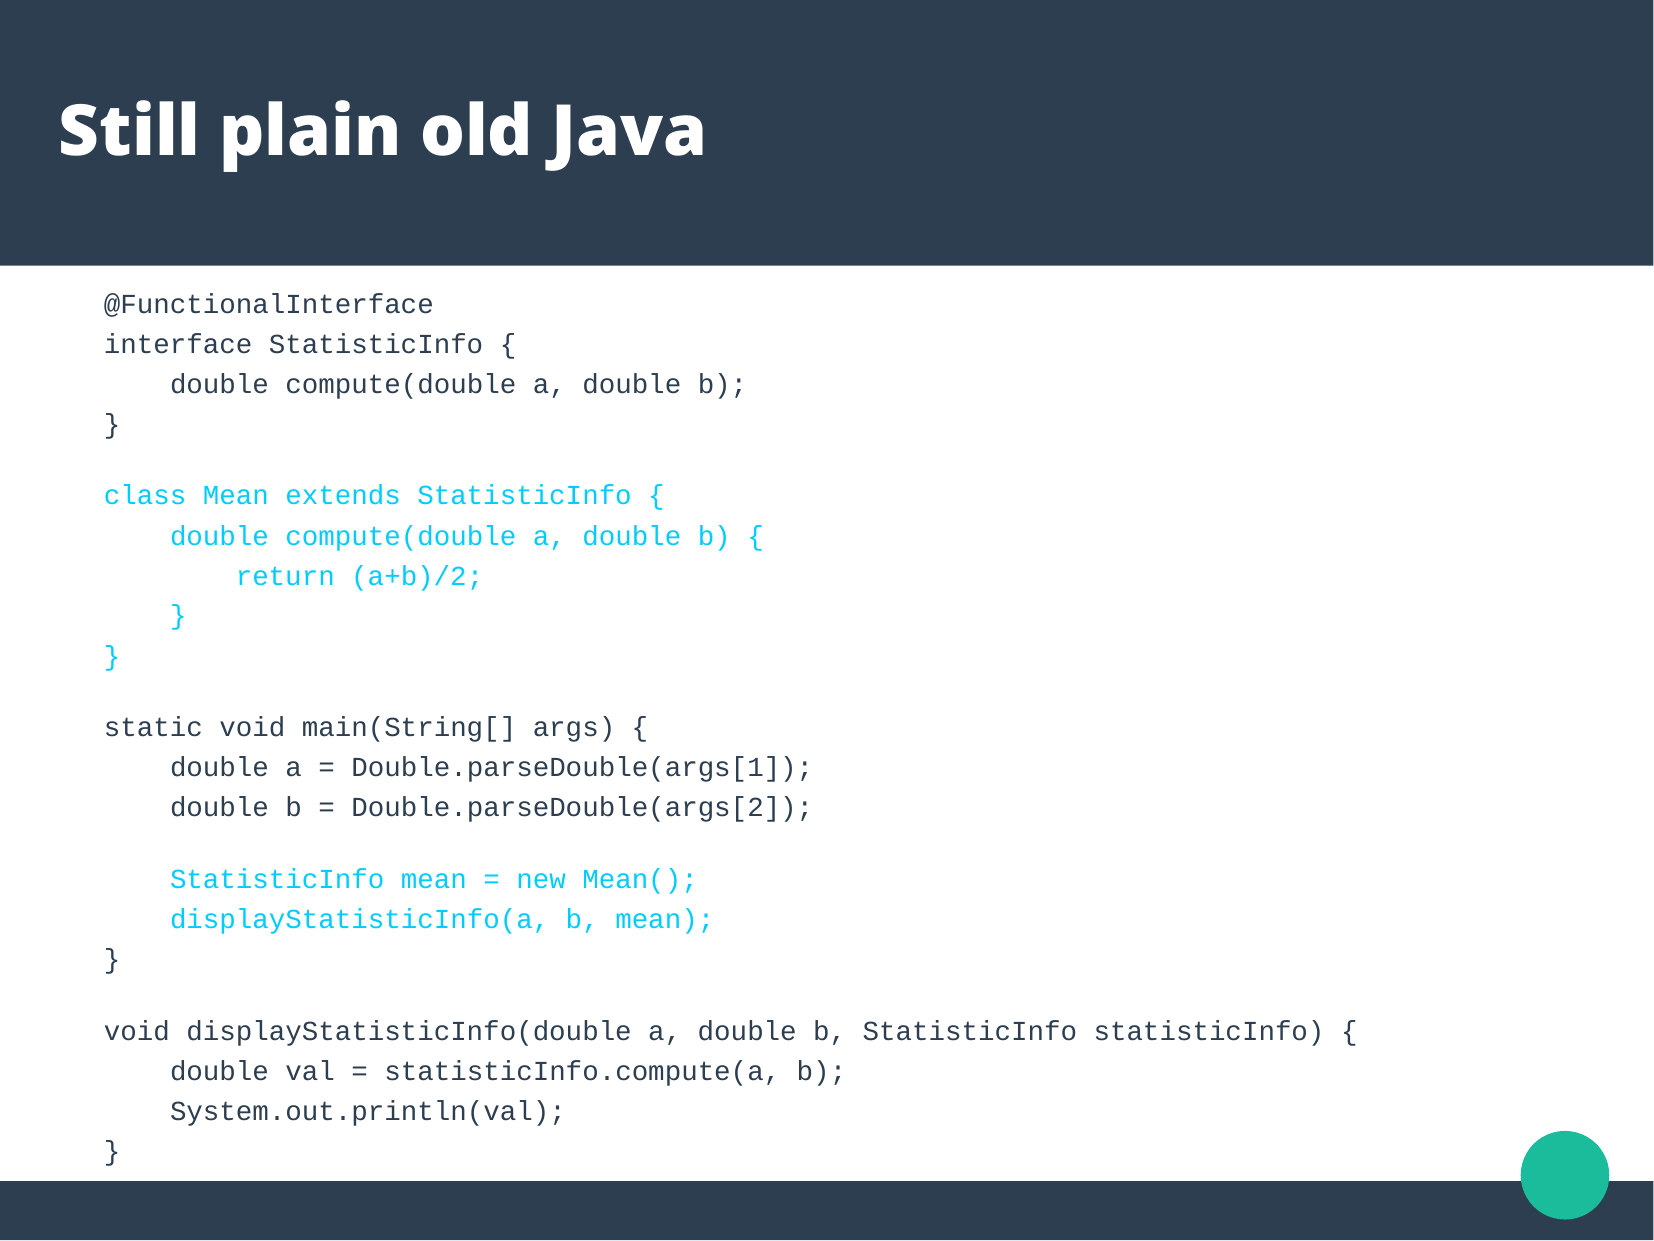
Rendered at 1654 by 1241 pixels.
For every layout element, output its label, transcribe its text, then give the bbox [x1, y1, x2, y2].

list @FunctionalInterface interface StatisticInfo { double compute(double a, double b); } class Mean extends StatisticInfo { double compute(double a, double b) { return (a+b)/2; } } static void main(String[] args) { double a = Double.parseDouble(args[1]); double b = Double.parseDouble(args[2]); StatisticInfo mean = new Mean(); displayStatisticInfo(a, b, mean); } void displayStatisticInfo(double a, double b, StatisticInfo statisticInfo) { double val = statisticInfo.compute(a, b); System.out.println(val); } [82, 290, 1571, 1186]
title Still plain old Java [59, 49, 1595, 207]
